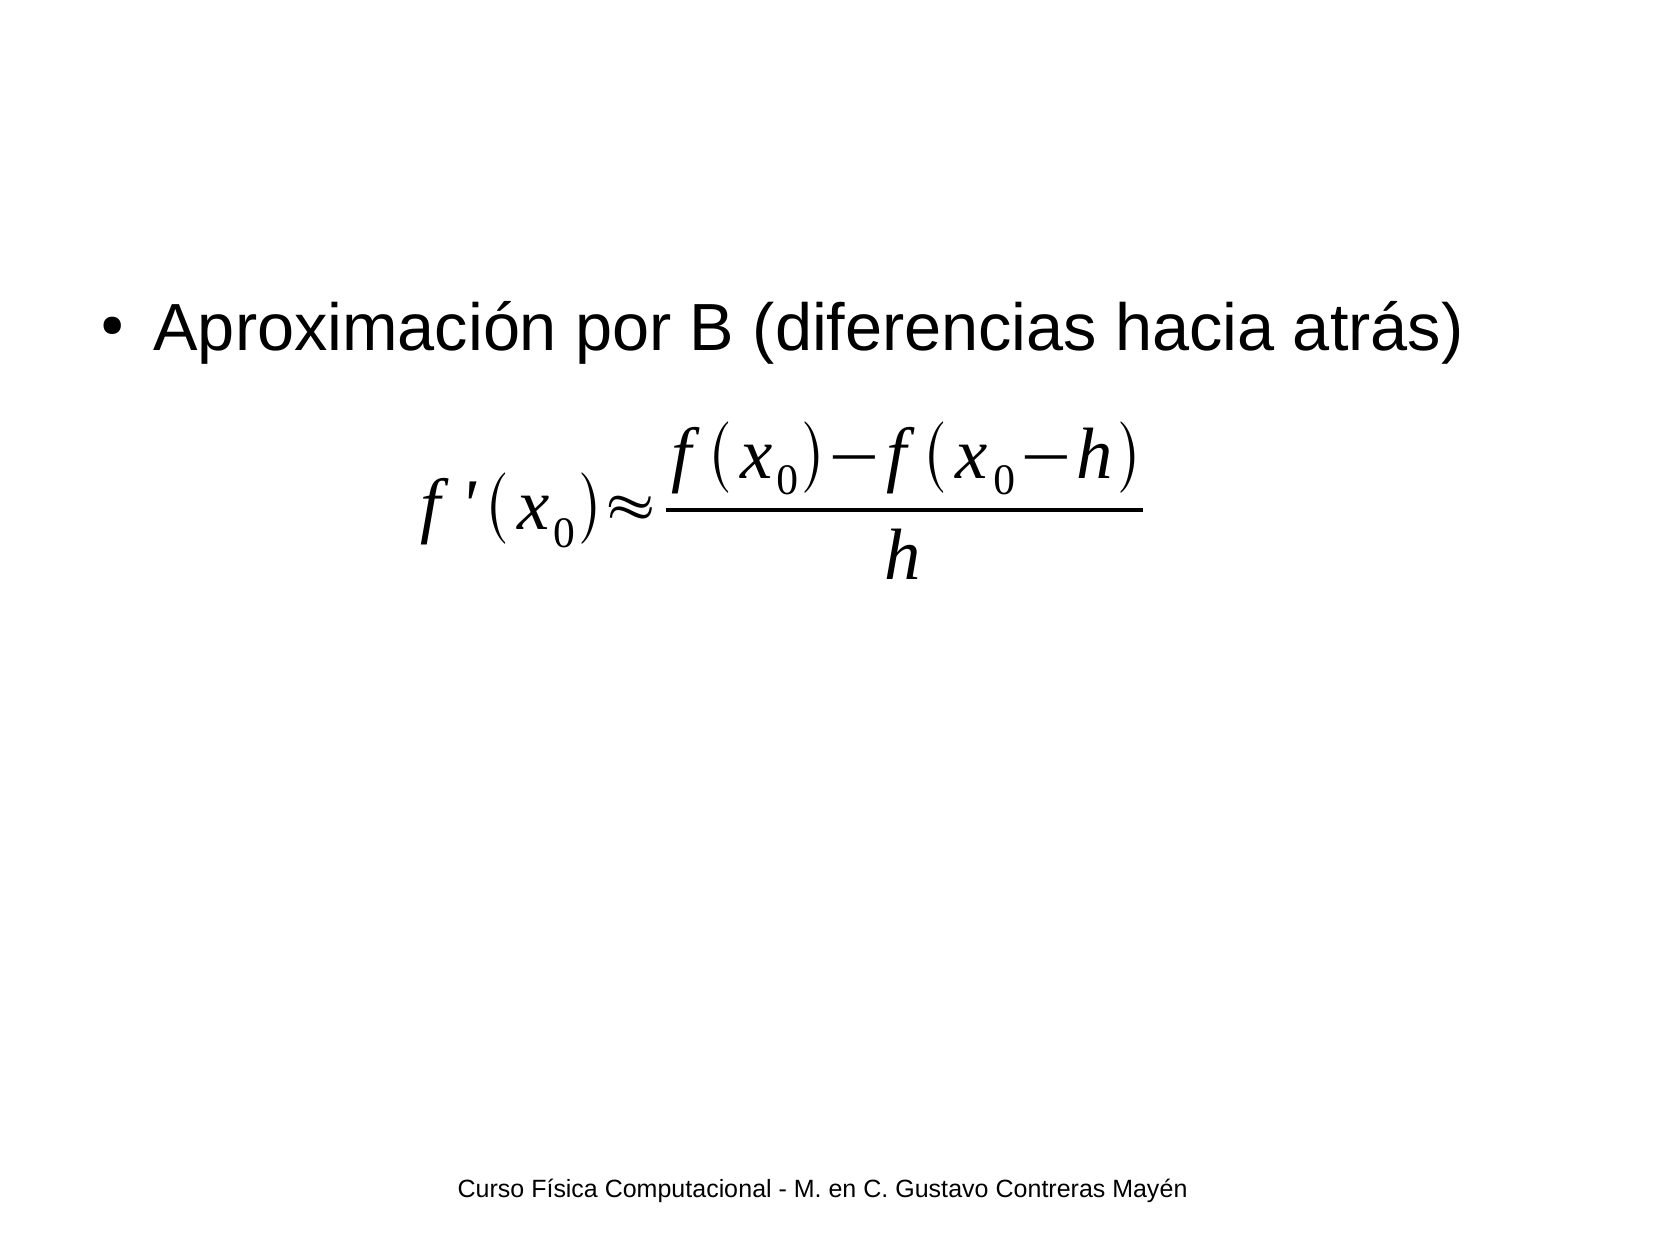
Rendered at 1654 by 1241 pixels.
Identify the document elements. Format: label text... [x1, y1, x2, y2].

chart [410, 413, 1152, 596]
list Aproximación por B (diferencias hacia atrás) [82, 290, 1571, 414]
